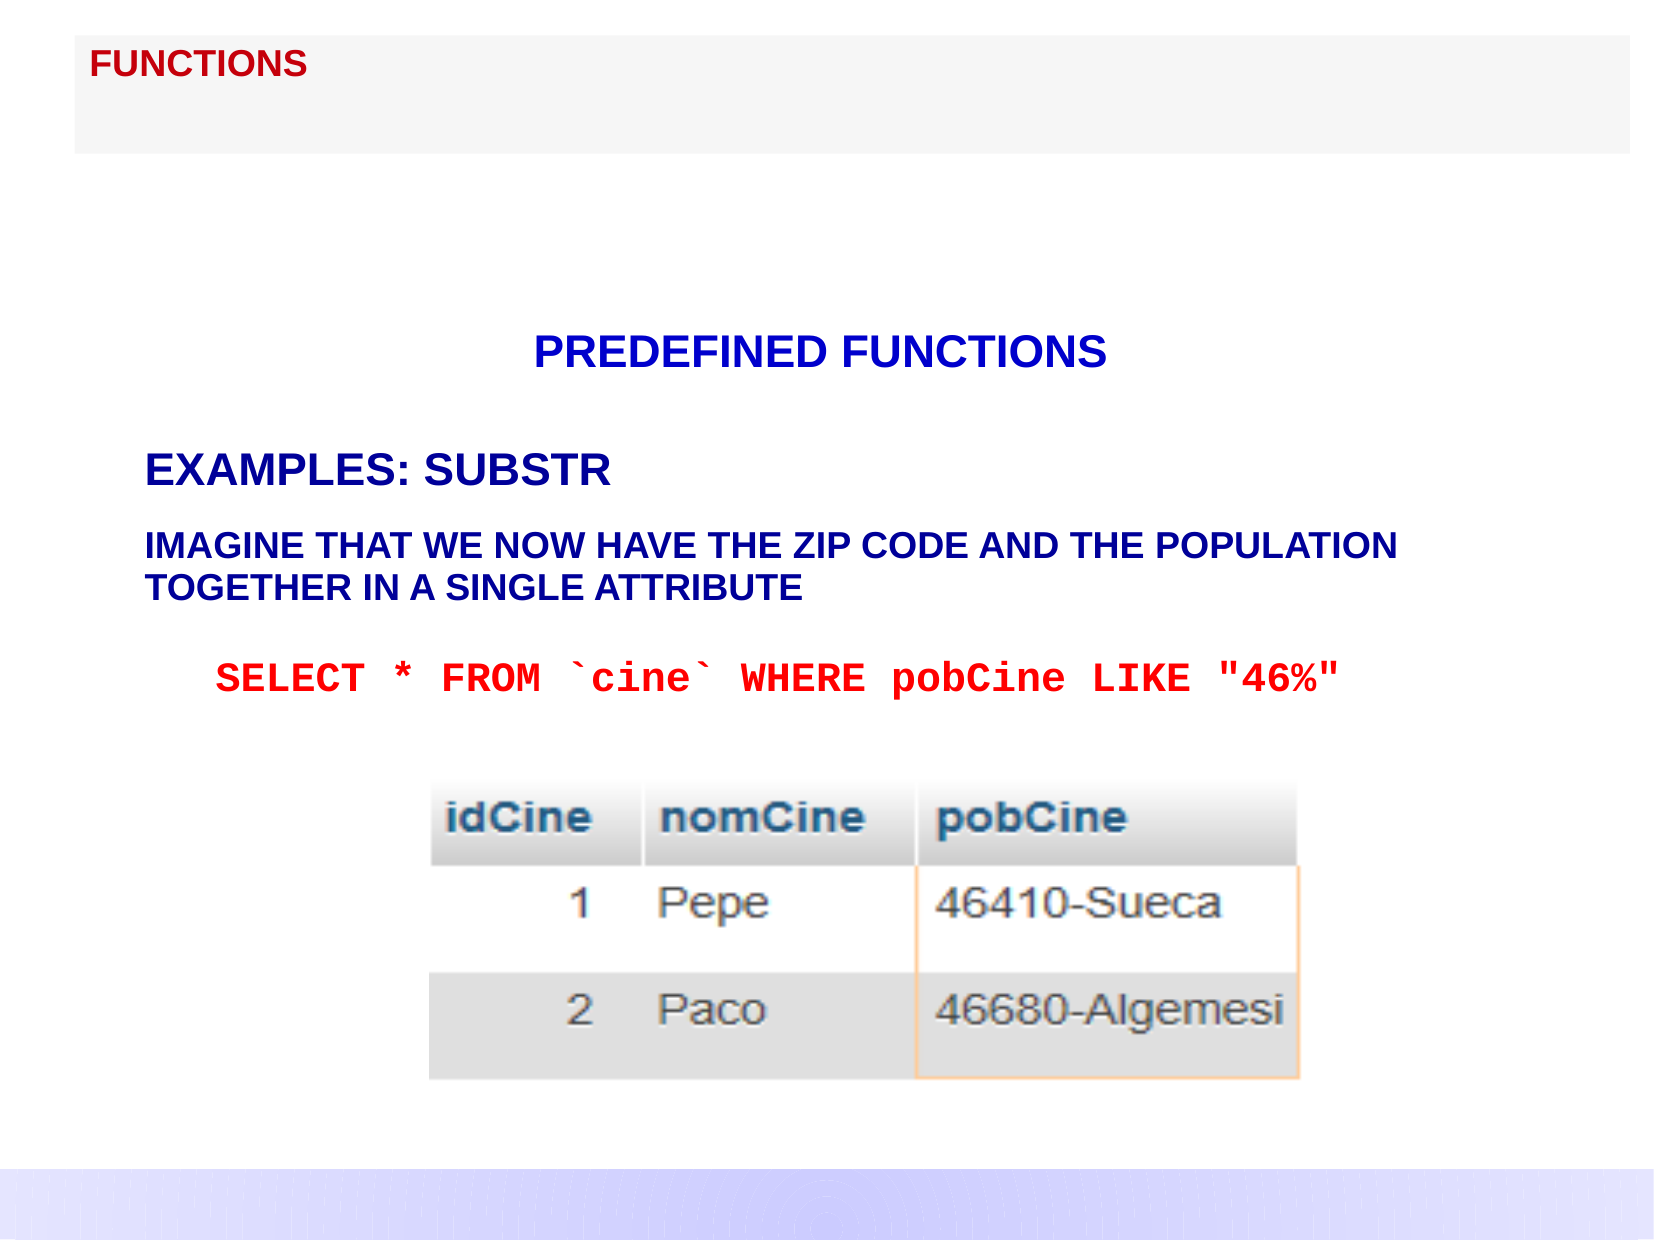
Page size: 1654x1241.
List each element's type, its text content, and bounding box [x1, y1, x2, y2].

text_box FUNCTIONS [74, 35, 1630, 154]
text_box PREDEFINED FUNCTIONS [129, 318, 1512, 437]
text_box IMAGINE THAT WE NOW HAVE THE ZIP CODE AND THE POPULATION TOGETHER IN A SINGLE ATTRIBUTE [129, 516, 1619, 619]
text_box SELECT * FROM `cine` WHERE pobCine LIKE "46%" [200, 649, 1501, 760]
picture [429, 769, 1347, 1111]
text_box EXAMPLES: SUBSTR [129, 437, 1560, 505]
text_box [0, 304, 1654, 1221]
